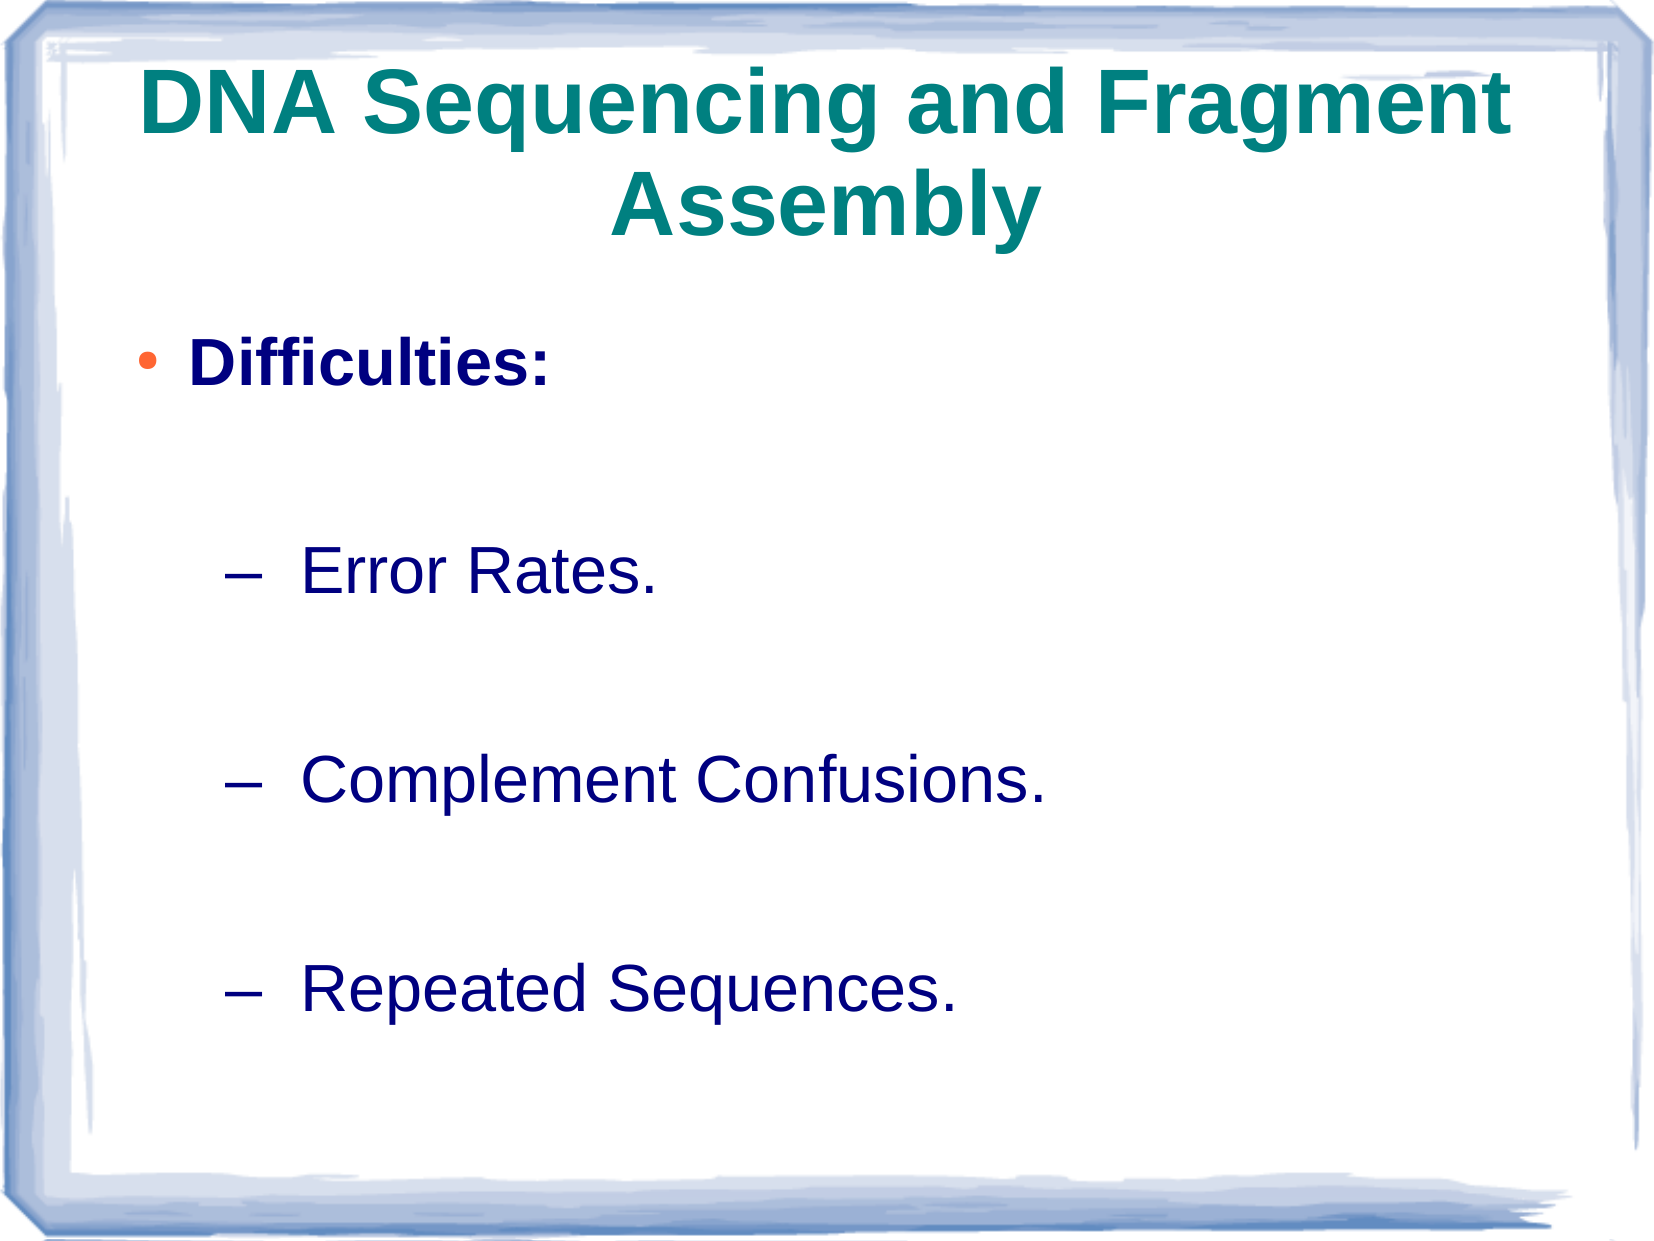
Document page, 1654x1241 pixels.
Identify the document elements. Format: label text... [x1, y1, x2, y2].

list Difficulties: – Error Rates. – Complement Confusions. – Repeated Sequences. [118, 324, 1571, 1144]
picture [0, 0, 1654, 1241]
title DNA Sequencing and Fragment Assembly [82, 49, 1571, 257]
